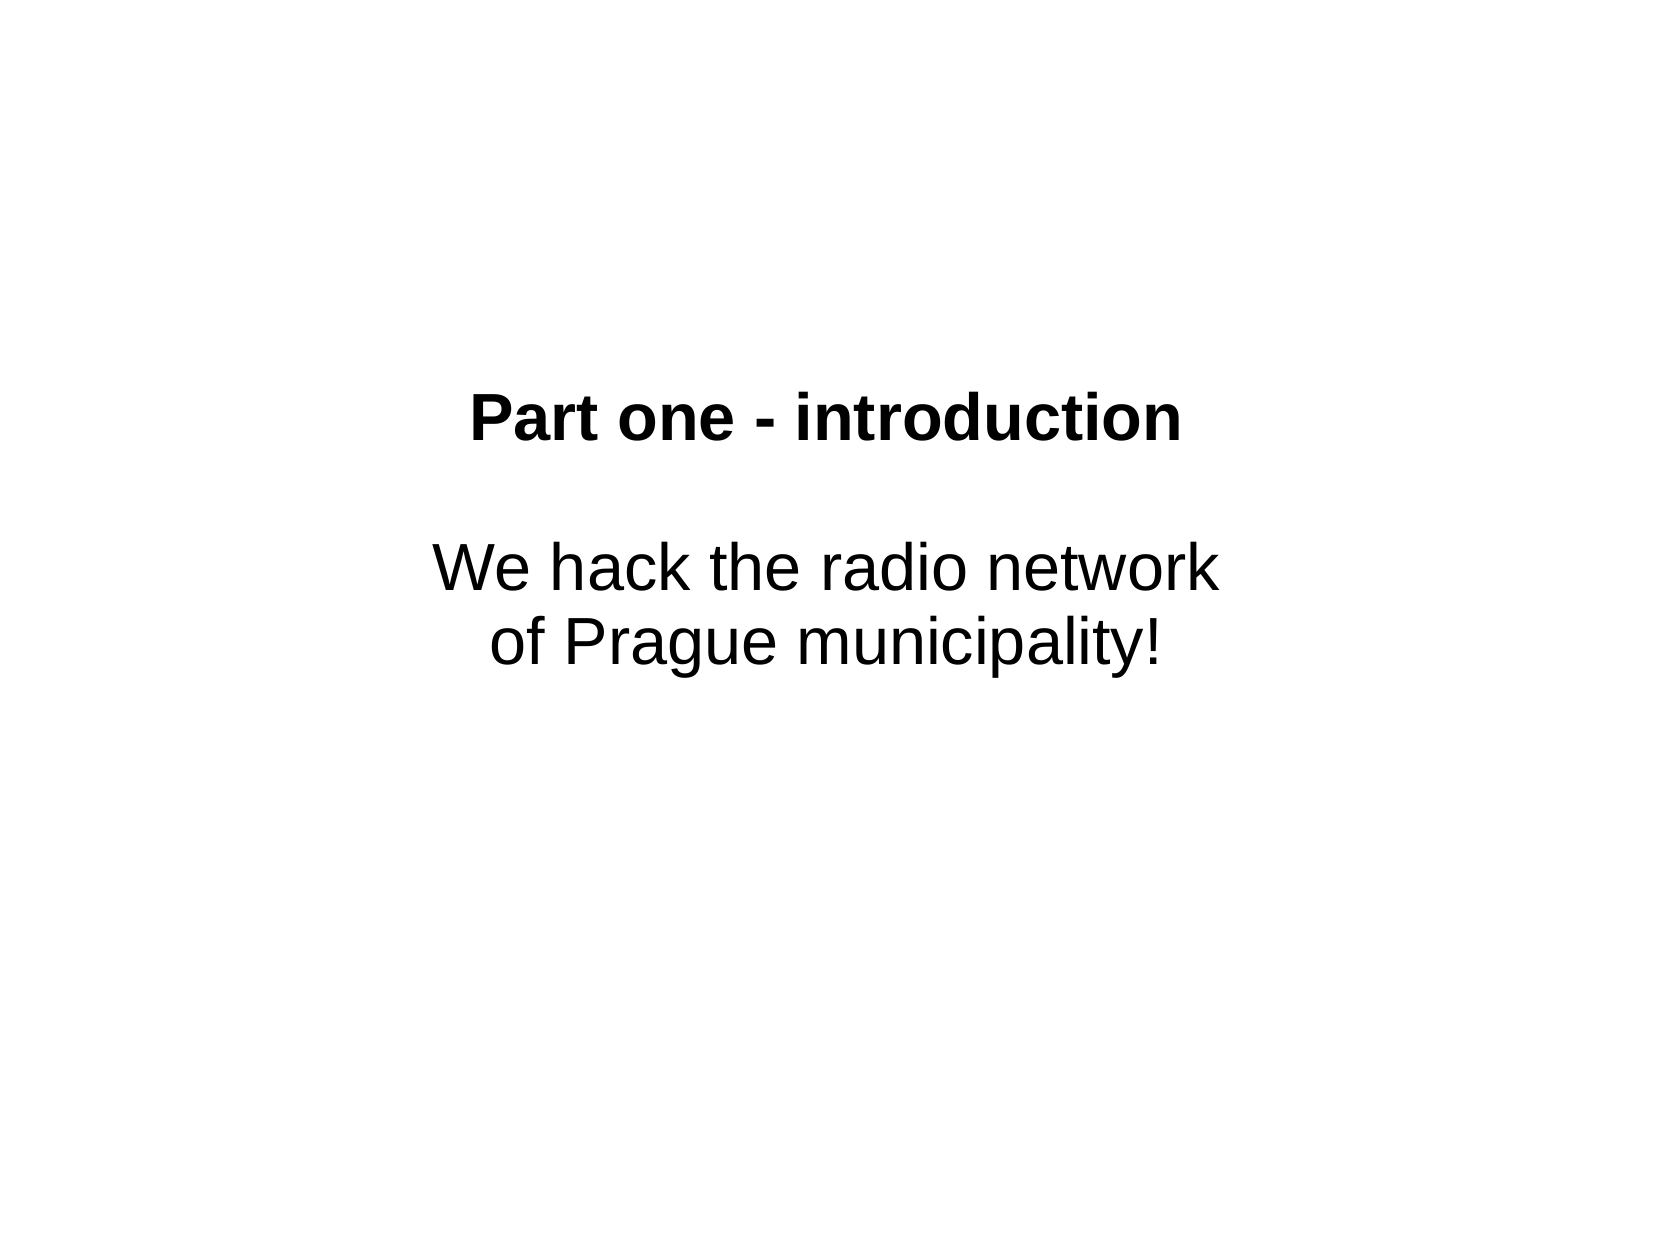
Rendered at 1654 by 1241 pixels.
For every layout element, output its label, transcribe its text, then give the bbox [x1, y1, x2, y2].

subtitle Part one - introduction We hack the radio network of Prague municipality! [82, 49, 1571, 1010]
